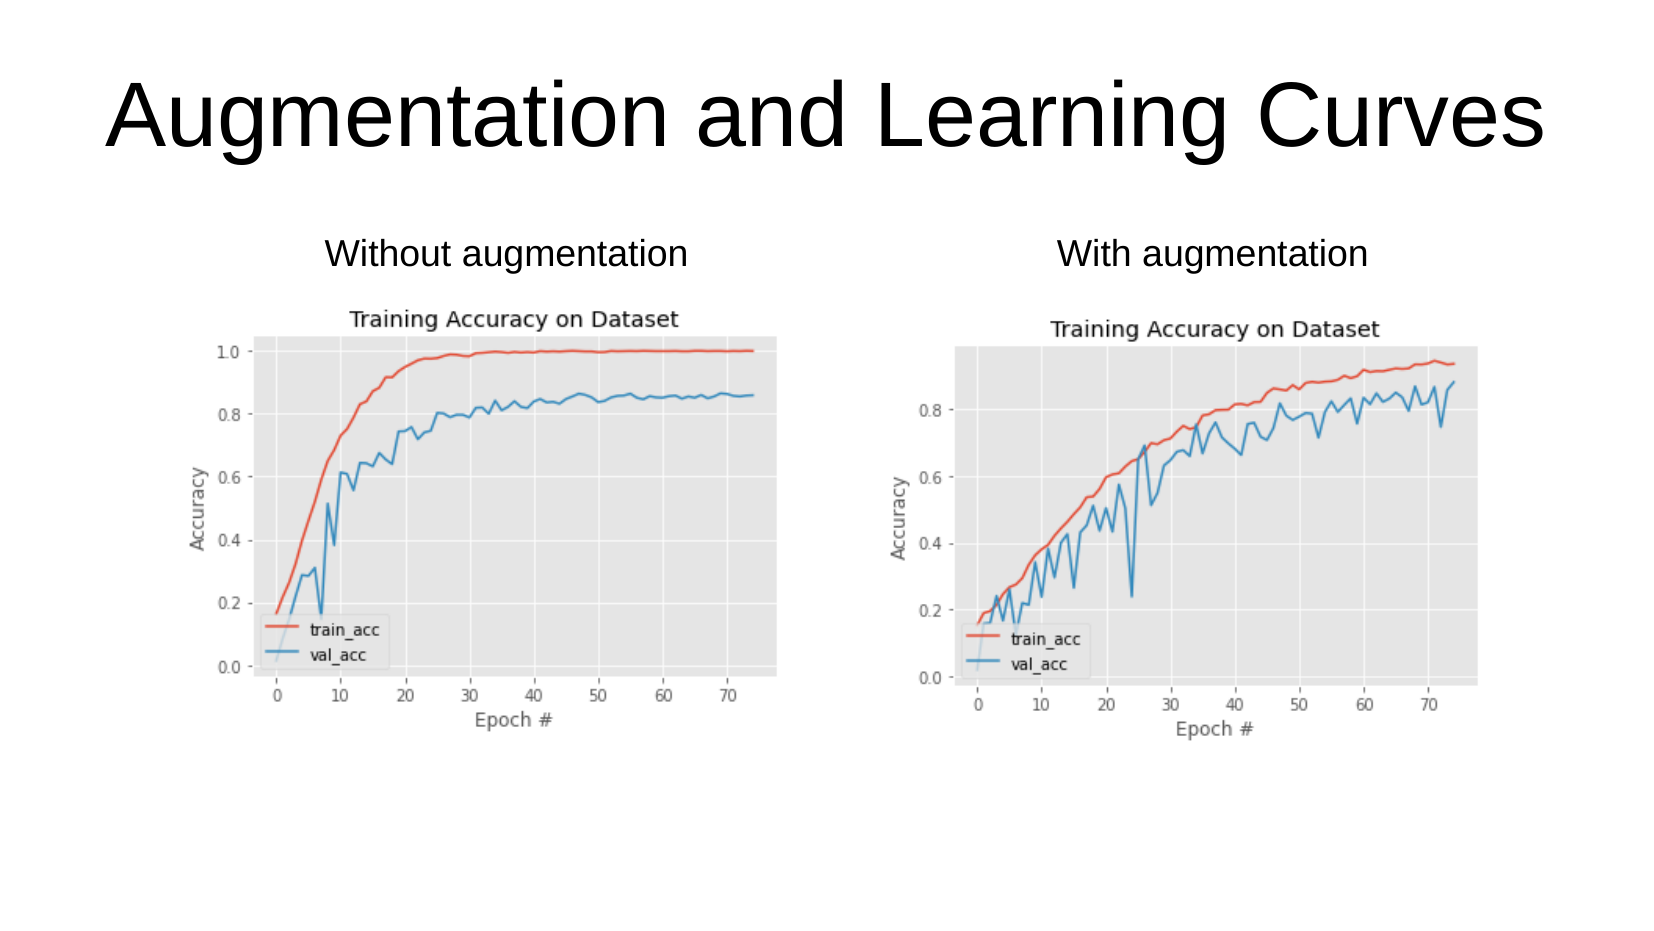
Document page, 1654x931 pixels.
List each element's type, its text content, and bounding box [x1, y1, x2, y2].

text_box Without augmentation [309, 225, 704, 282]
picture [880, 309, 1489, 751]
text_box With augmentation [1042, 225, 1384, 282]
title Augmentation and Learning Curves [82, 37, 1571, 193]
picture [179, 299, 788, 741]
